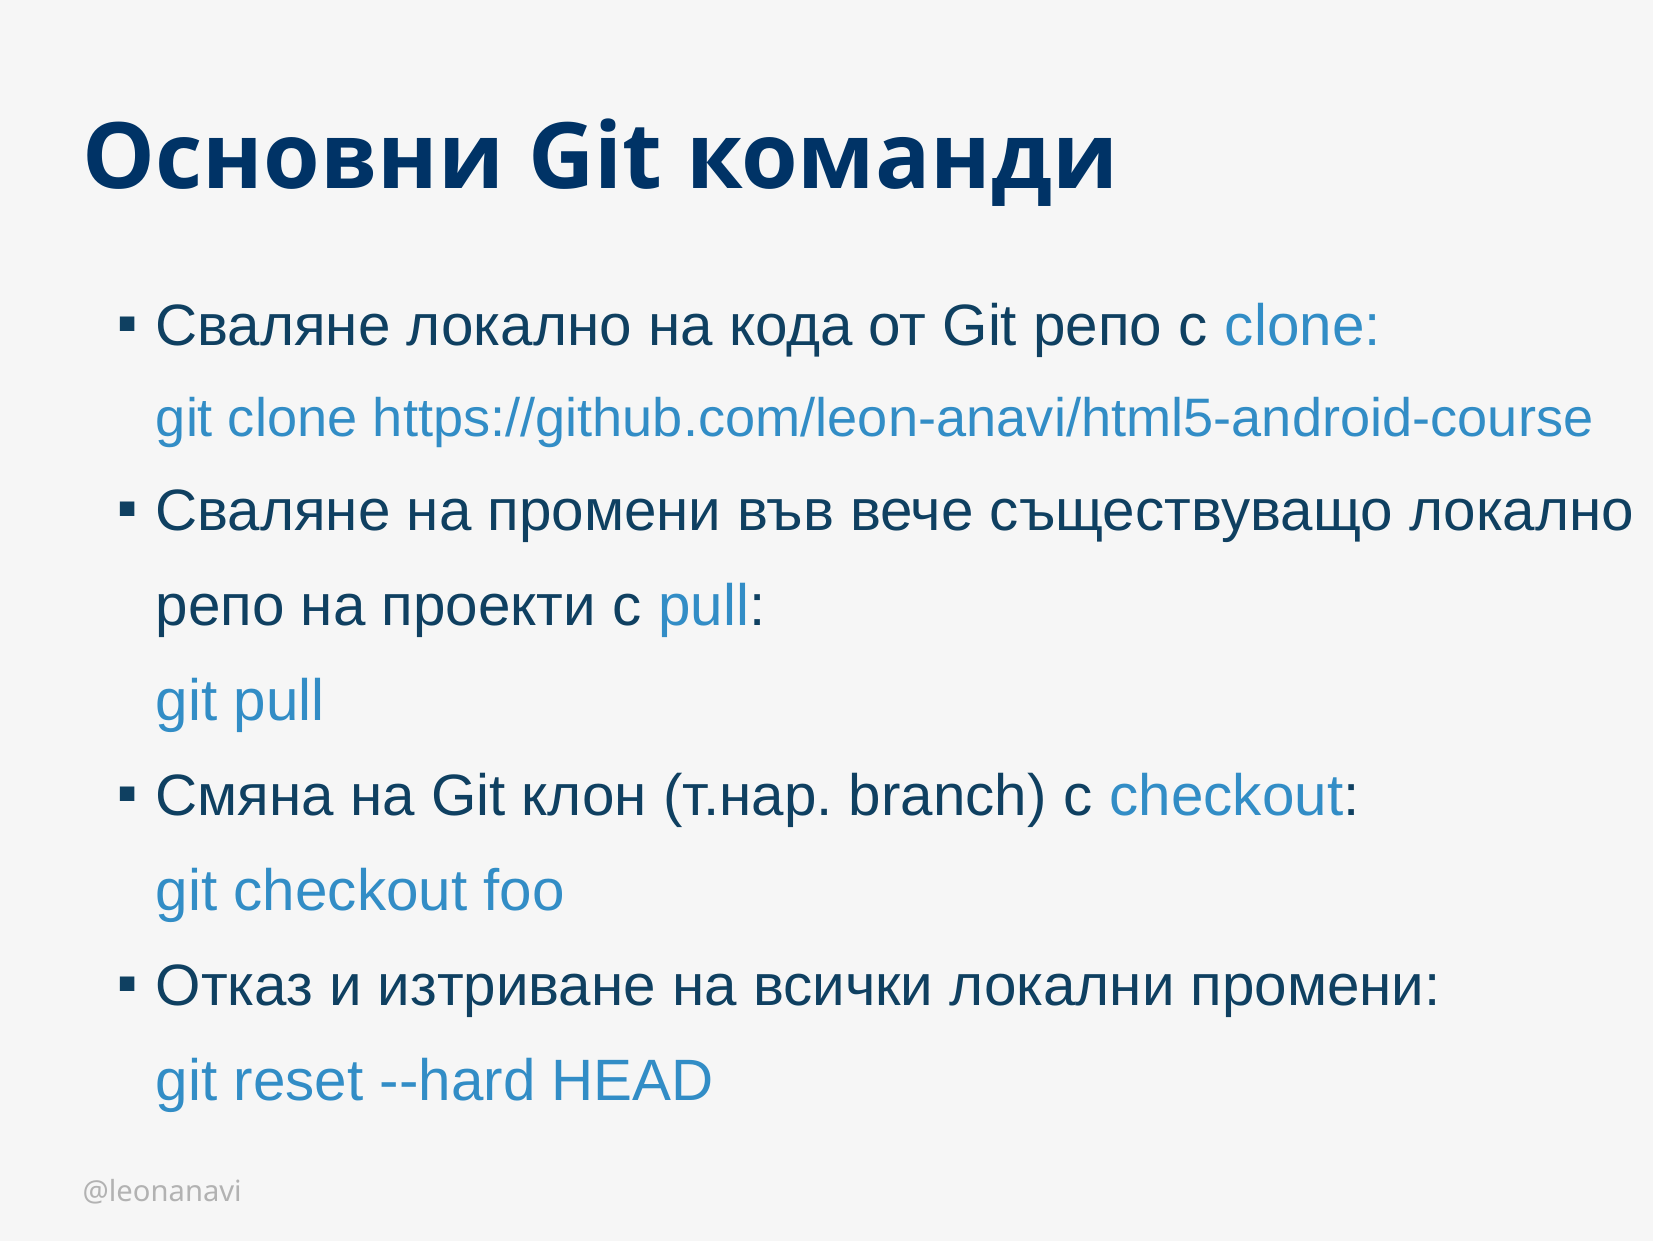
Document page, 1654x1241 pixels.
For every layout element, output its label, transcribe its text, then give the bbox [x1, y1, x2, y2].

text_box Сваляне локално на кода от Git репо с clone: git clone https://github.com/leon-anavi/html5-android-course Сваляне на промени във вече съществуващо локално репо на проекти с pull: git pull Смяна на Git клон (т.нар. branch) с checkout: git checkout foo Отказ и изтриване на всички локални промени: git reset --hard HEAD [105, 285, 1651, 1241]
title Основни Git команди [82, 49, 1571, 257]
